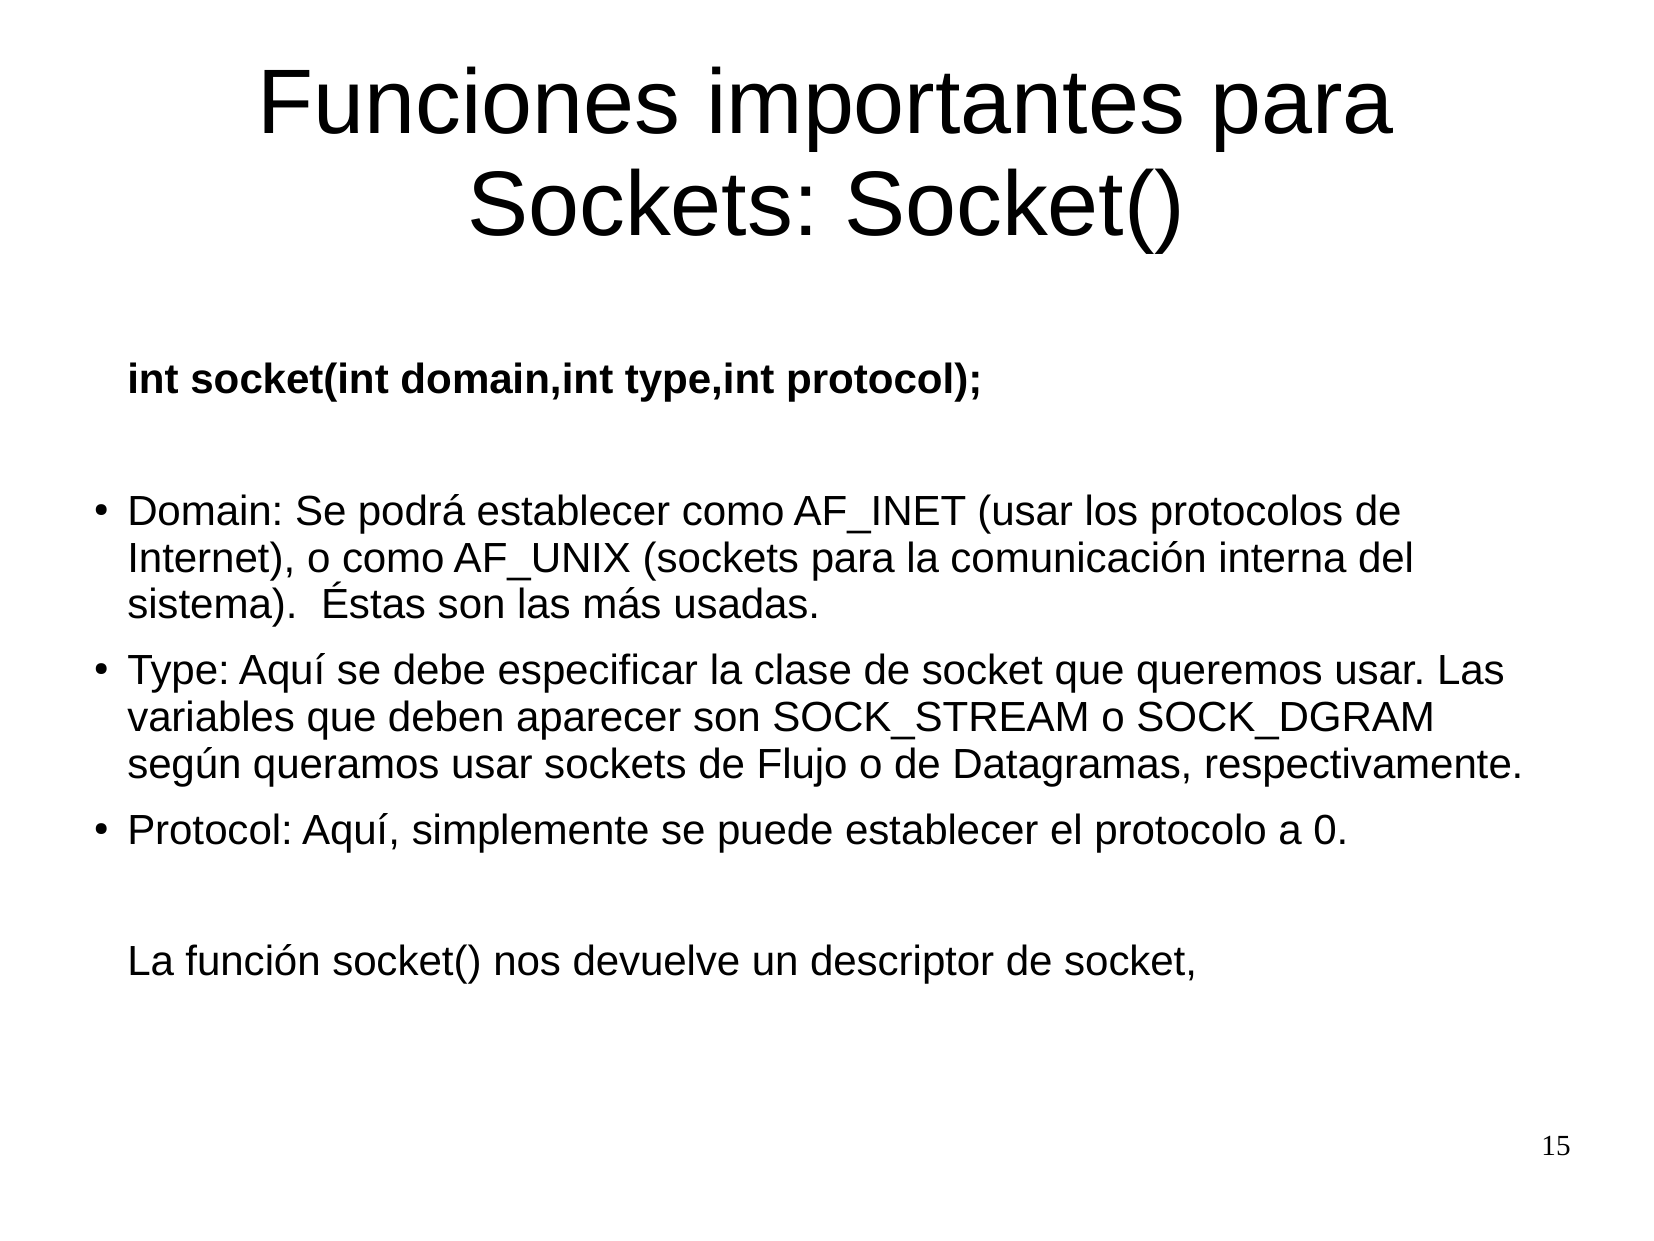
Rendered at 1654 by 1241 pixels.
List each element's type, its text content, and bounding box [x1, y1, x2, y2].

list int socket(int domain,int type,int protocol); Domain: Se podrá establecer como AF_INET (usar los protocolos de Internet), o como AF_UNIX (sockets para la comunicación interna del sistema). Éstas son las más usadas. Type: Aquí se debe especificar la clase de socket que queremos usar. Las variables que deben aparecer son SOCK_STREAM o SOCK_DGRAM según queramos usar sockets de Flujo o de Datagramas, respectivamente. Protocol: Aquí, simplemente se puede establecer el protocolo a 0. La función socket() nos devuelve un descriptor de socket, [82, 290, 1538, 1010]
title Funciones importantes para Sockets: Socket() [82, 49, 1571, 257]
